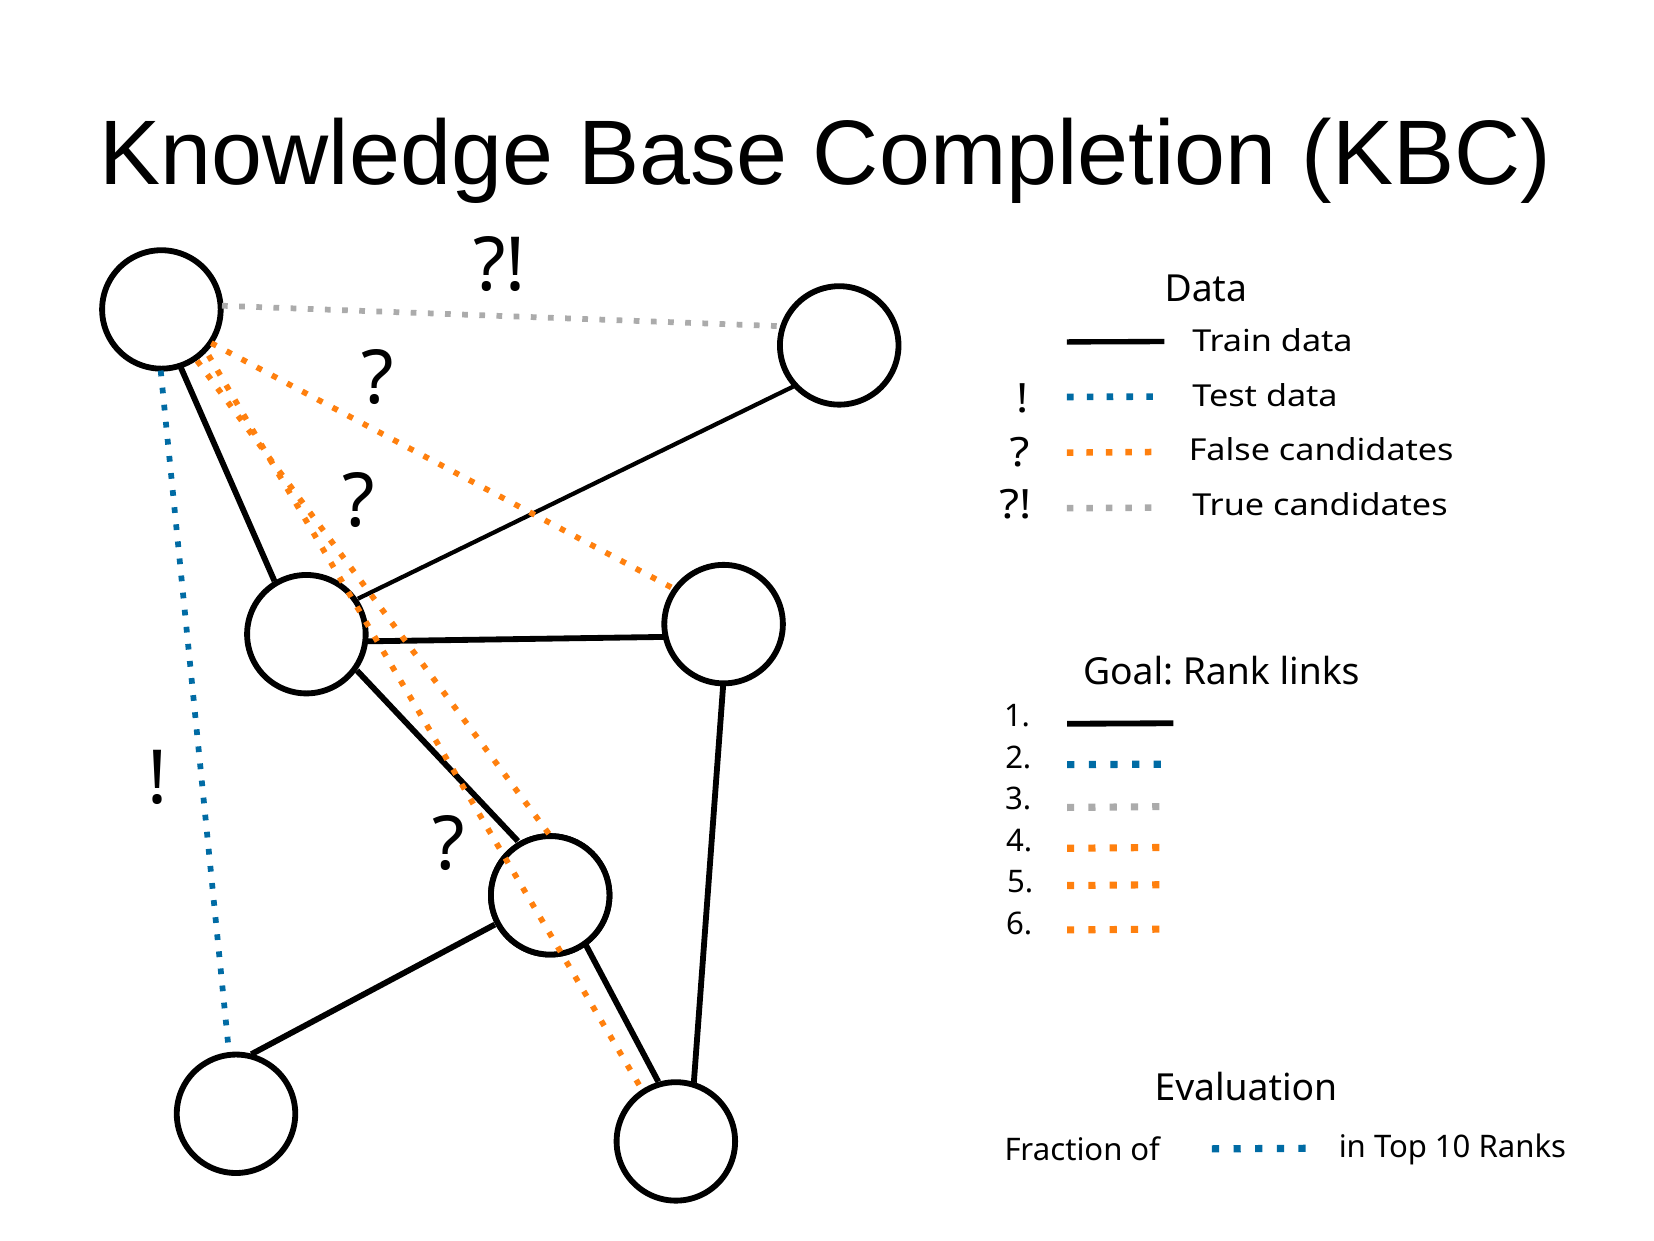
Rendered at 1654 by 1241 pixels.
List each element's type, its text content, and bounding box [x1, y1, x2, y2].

title Knowledge Base Completion (KBC) [82, 49, 1571, 257]
picture [98, 233, 1583, 1205]
